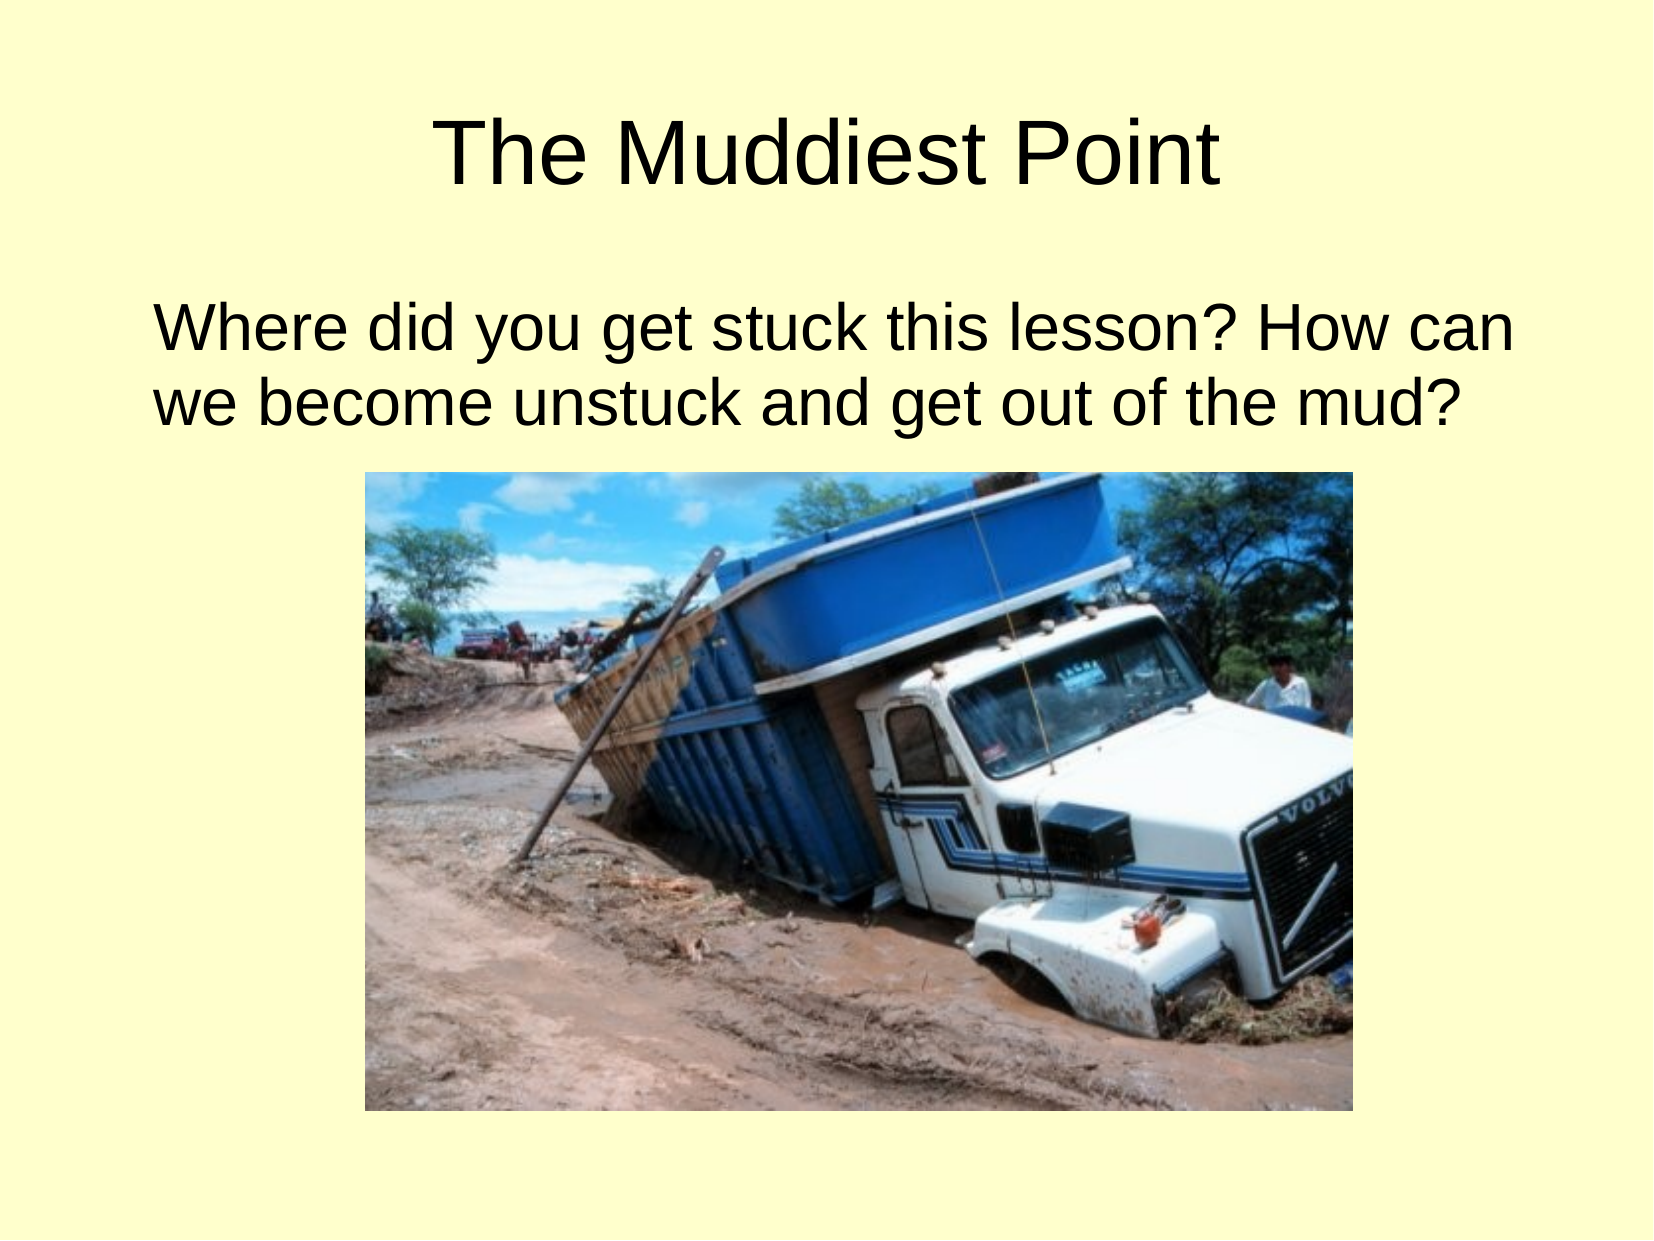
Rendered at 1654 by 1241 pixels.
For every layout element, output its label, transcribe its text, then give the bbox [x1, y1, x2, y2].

picture [365, 472, 1353, 1111]
title The Muddiest Point [82, 49, 1571, 257]
list Where did you get stuck this lesson? How can we become unstuck and get out of the mud? [82, 290, 1571, 1010]
